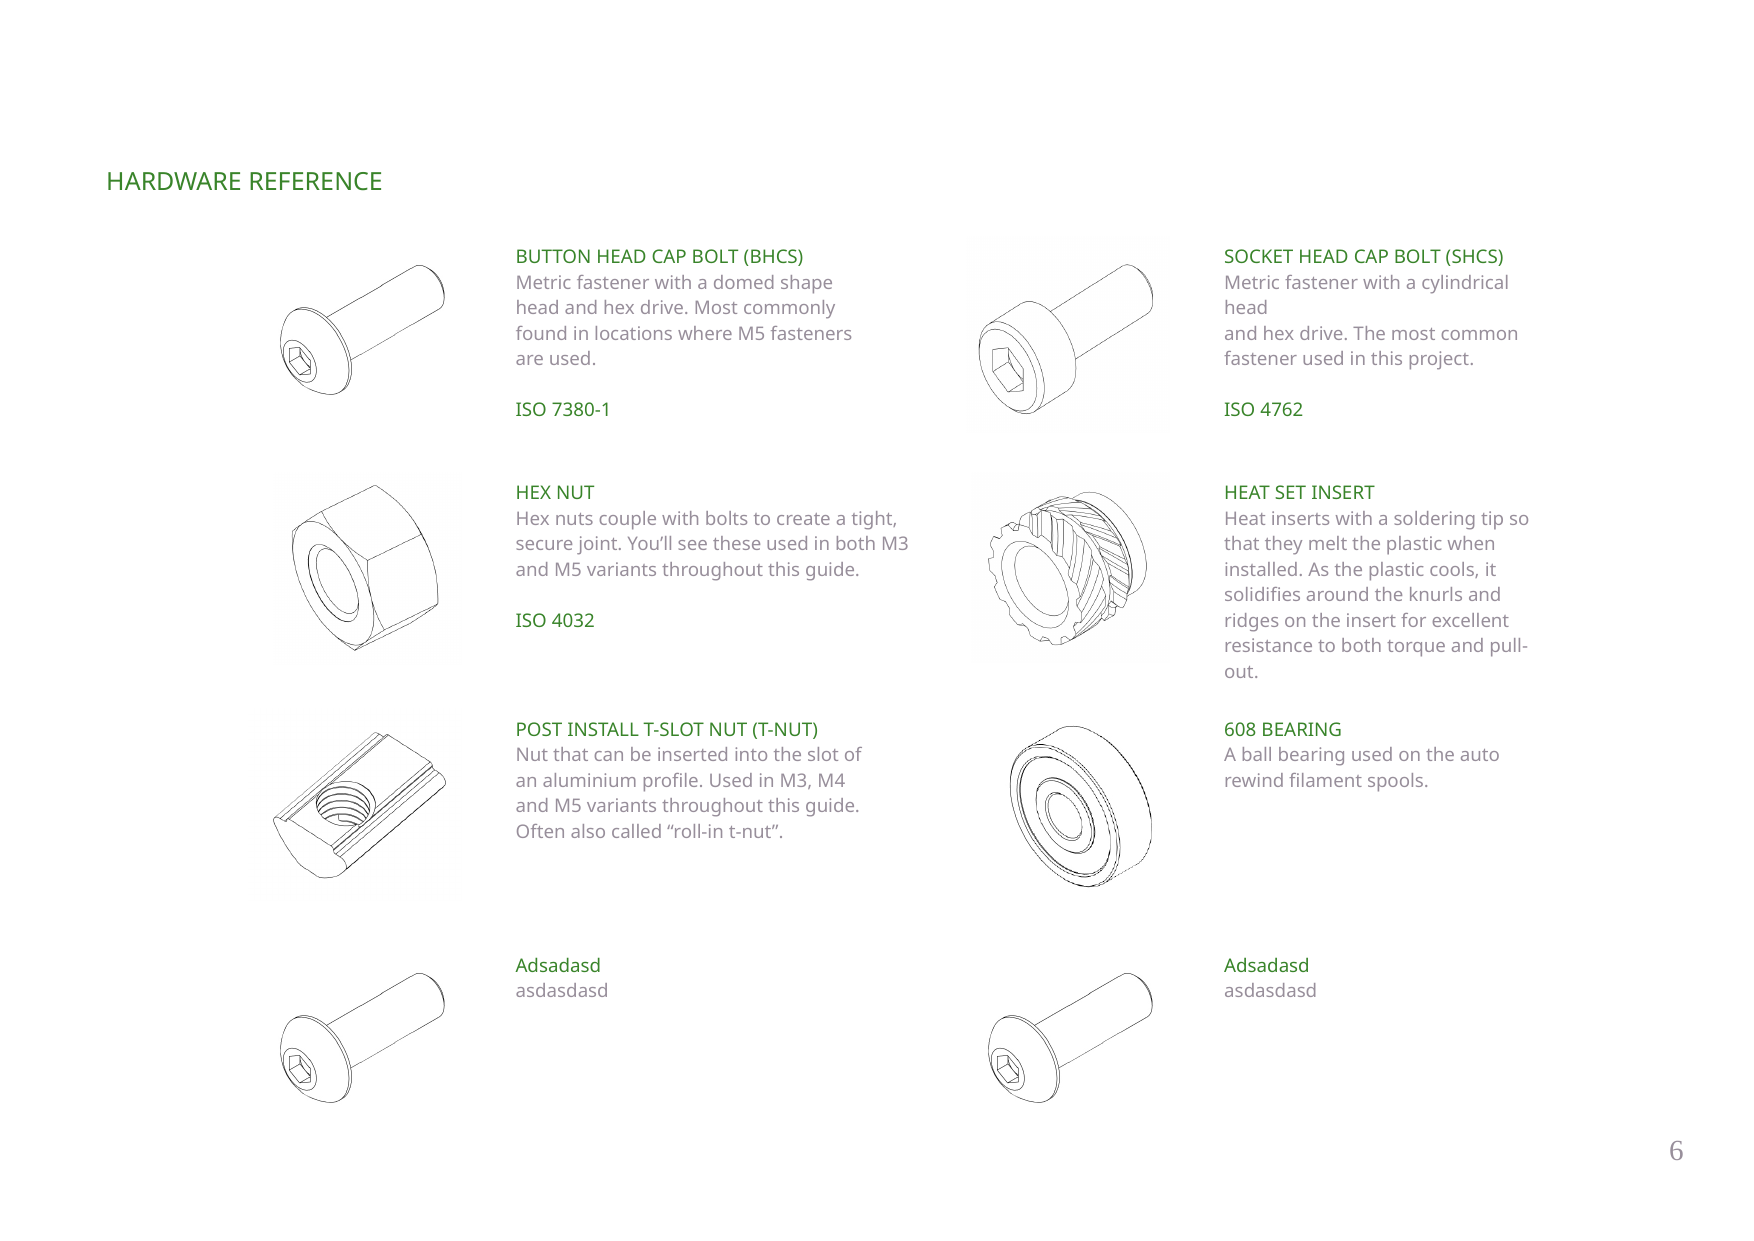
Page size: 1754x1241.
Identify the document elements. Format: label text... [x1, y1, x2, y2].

picture [248, 708, 462, 901]
text_box HEX NUT Hex nuts couple with bolts to create a tight, secure joint. You’ll see these used in both M3 and M5 variants throughout this guide. ISO 4032 [500, 472, 971, 650]
picture [258, 944, 462, 1141]
picture [971, 472, 1170, 663]
text_box HEAT SET INSERT Heat inserts with a soldering tip so that they melt the plastic when installed. As the plastic cools, it solidifies around the knurls and ridges on the insert for excellent resistance to both torque and pull-out. [1209, 472, 1564, 650]
text_box BUTTON HEAD CAP BOLT (BHCS) Metric fastener with a domed shape head and hex drive. Most commonly found in locations where M5 fasteners are used. ISO 7380-1 [500, 236, 966, 430]
picture [999, 708, 1170, 901]
picture [966, 944, 1170, 1141]
picture [273, 472, 462, 665]
text_box 608 BEARING A ball bearing used on the auto rewind filament spools. [1209, 708, 1564, 886]
text_box Adsadasd asdasdasd [1209, 944, 1564, 1123]
text_box POST INSTALL T-SLOT NUT (T-NUT) Nut that can be inserted into the slot of an aluminium profile. Used in M3, M4 and M5 variants throughout this guide. Often also called “roll-in t-nut”. [500, 708, 974, 886]
picture [258, 236, 462, 433]
picture [966, 236, 1170, 433]
text_box Adsadasd asdasdasd [500, 944, 966, 1123]
text_box SOCKET HEAD CAP BOLT (SHCS) Metric fastener with a cylindrical head and hex drive. The most common fastener used in this project. ISO 4762 [1209, 236, 1564, 414]
text_box HARDWARE REFERENCE [91, 156, 668, 206]
